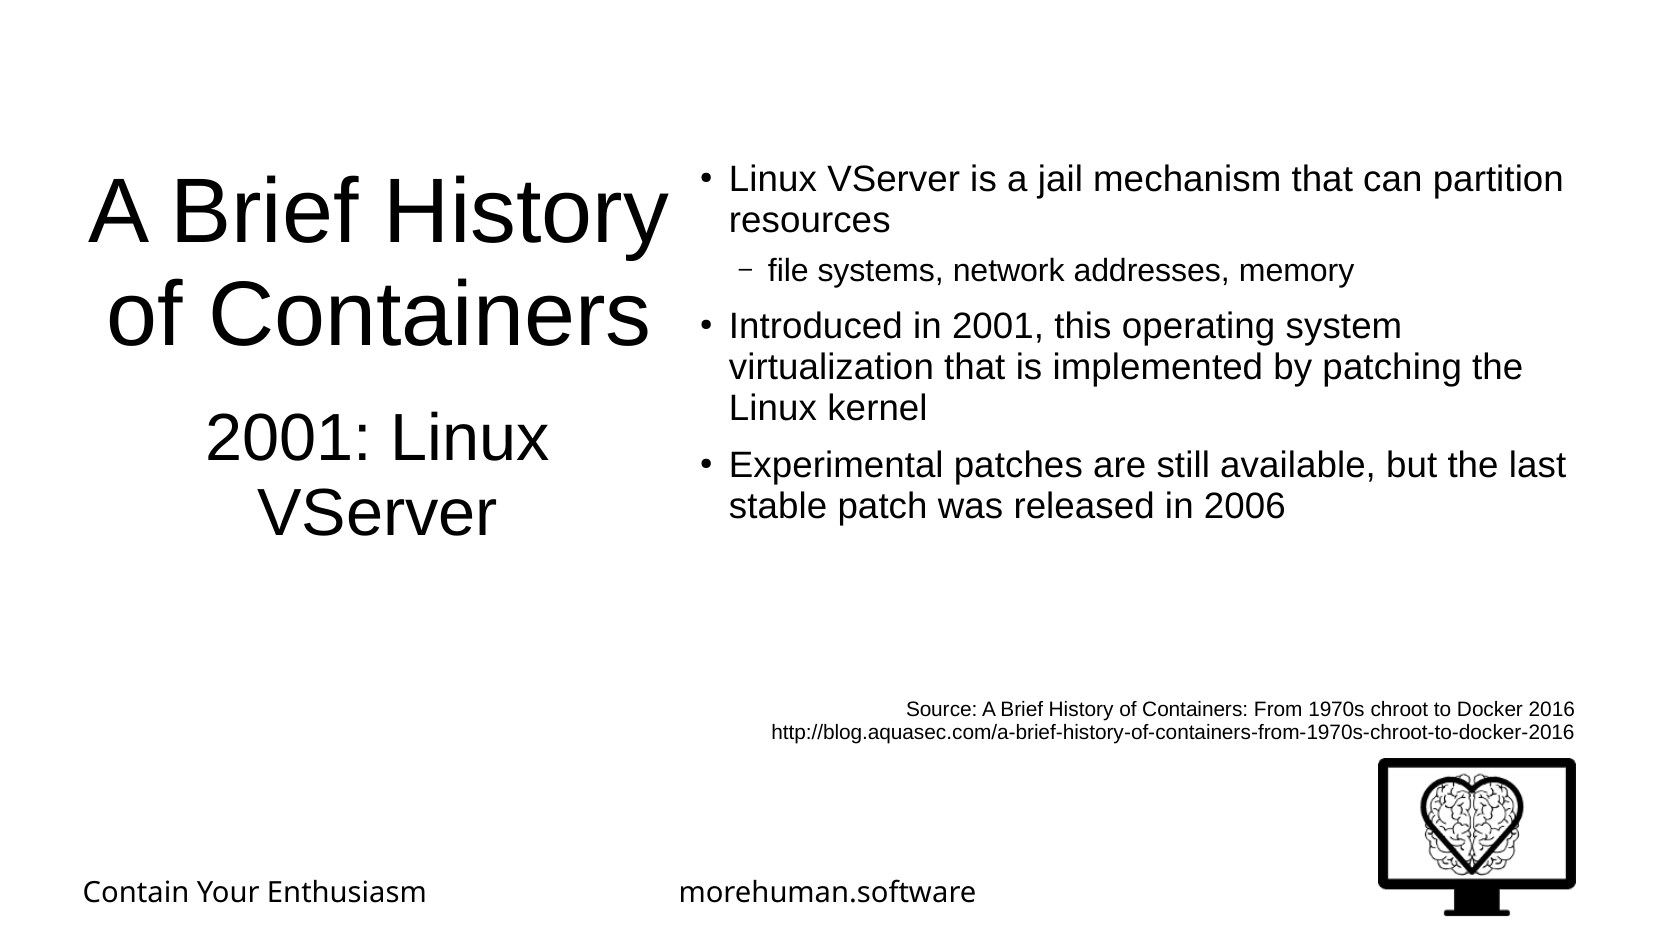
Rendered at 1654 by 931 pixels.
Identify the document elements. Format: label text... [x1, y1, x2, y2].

picture [1378, 775, 1576, 925]
text_box Source: A Brief History of Containers: From 1970s chroot to Docker 2016 http://blog.aquasec.com/a-brief-history-of-containers-from-1970s-chroot-to-docker-2016 [734, 689, 1590, 775]
text_box 2001: Linux VServer [81, 400, 674, 705]
list Linux VServer is a jail mechanism that can partition resources file systems, network addresses, memory Introduced in 2001, this operating system virtualization that is implemented by patching the Linux kernel Experimental patches are still available, but the last stable patch was released in 2006 [690, 157, 1572, 533]
title A Brief History of Containers [83, 154, 676, 371]
